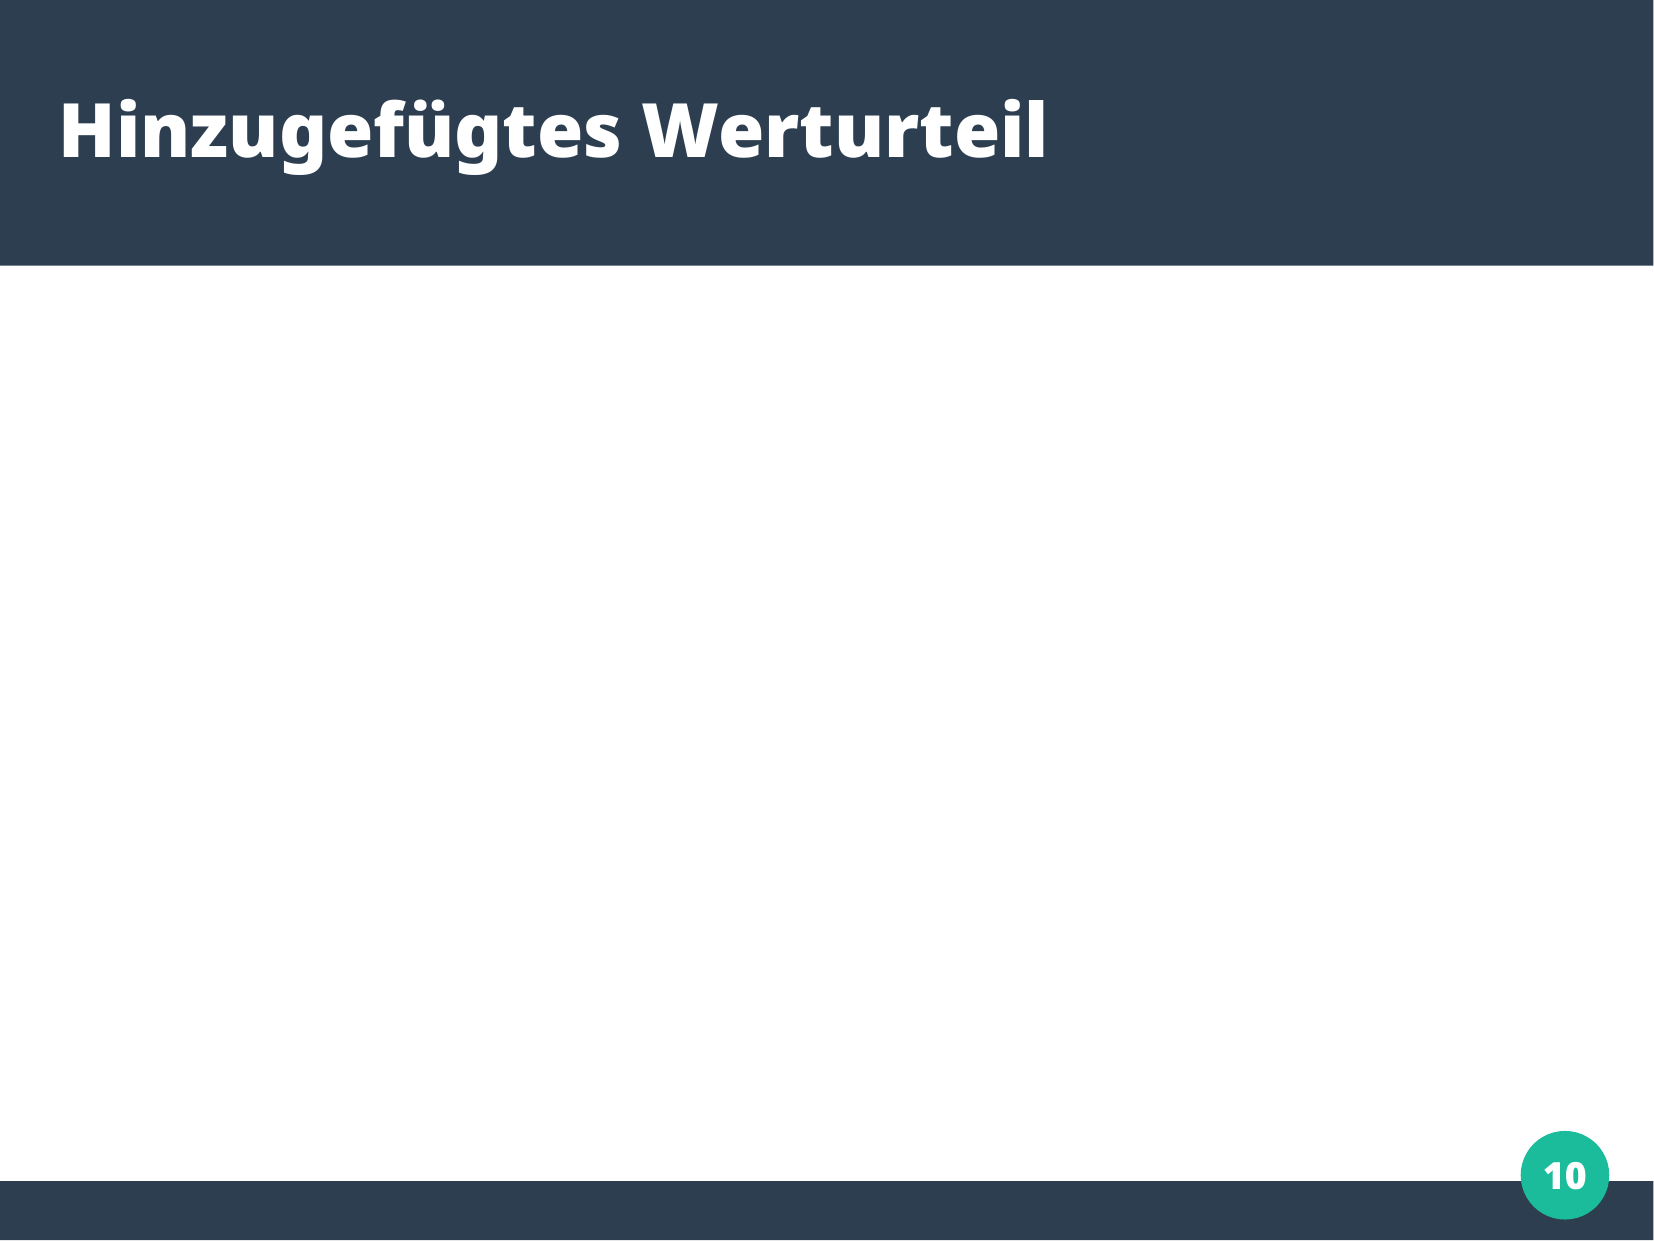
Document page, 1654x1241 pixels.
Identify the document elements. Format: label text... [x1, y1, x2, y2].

title Hinzugefügtes Werturteil [59, 49, 1595, 207]
